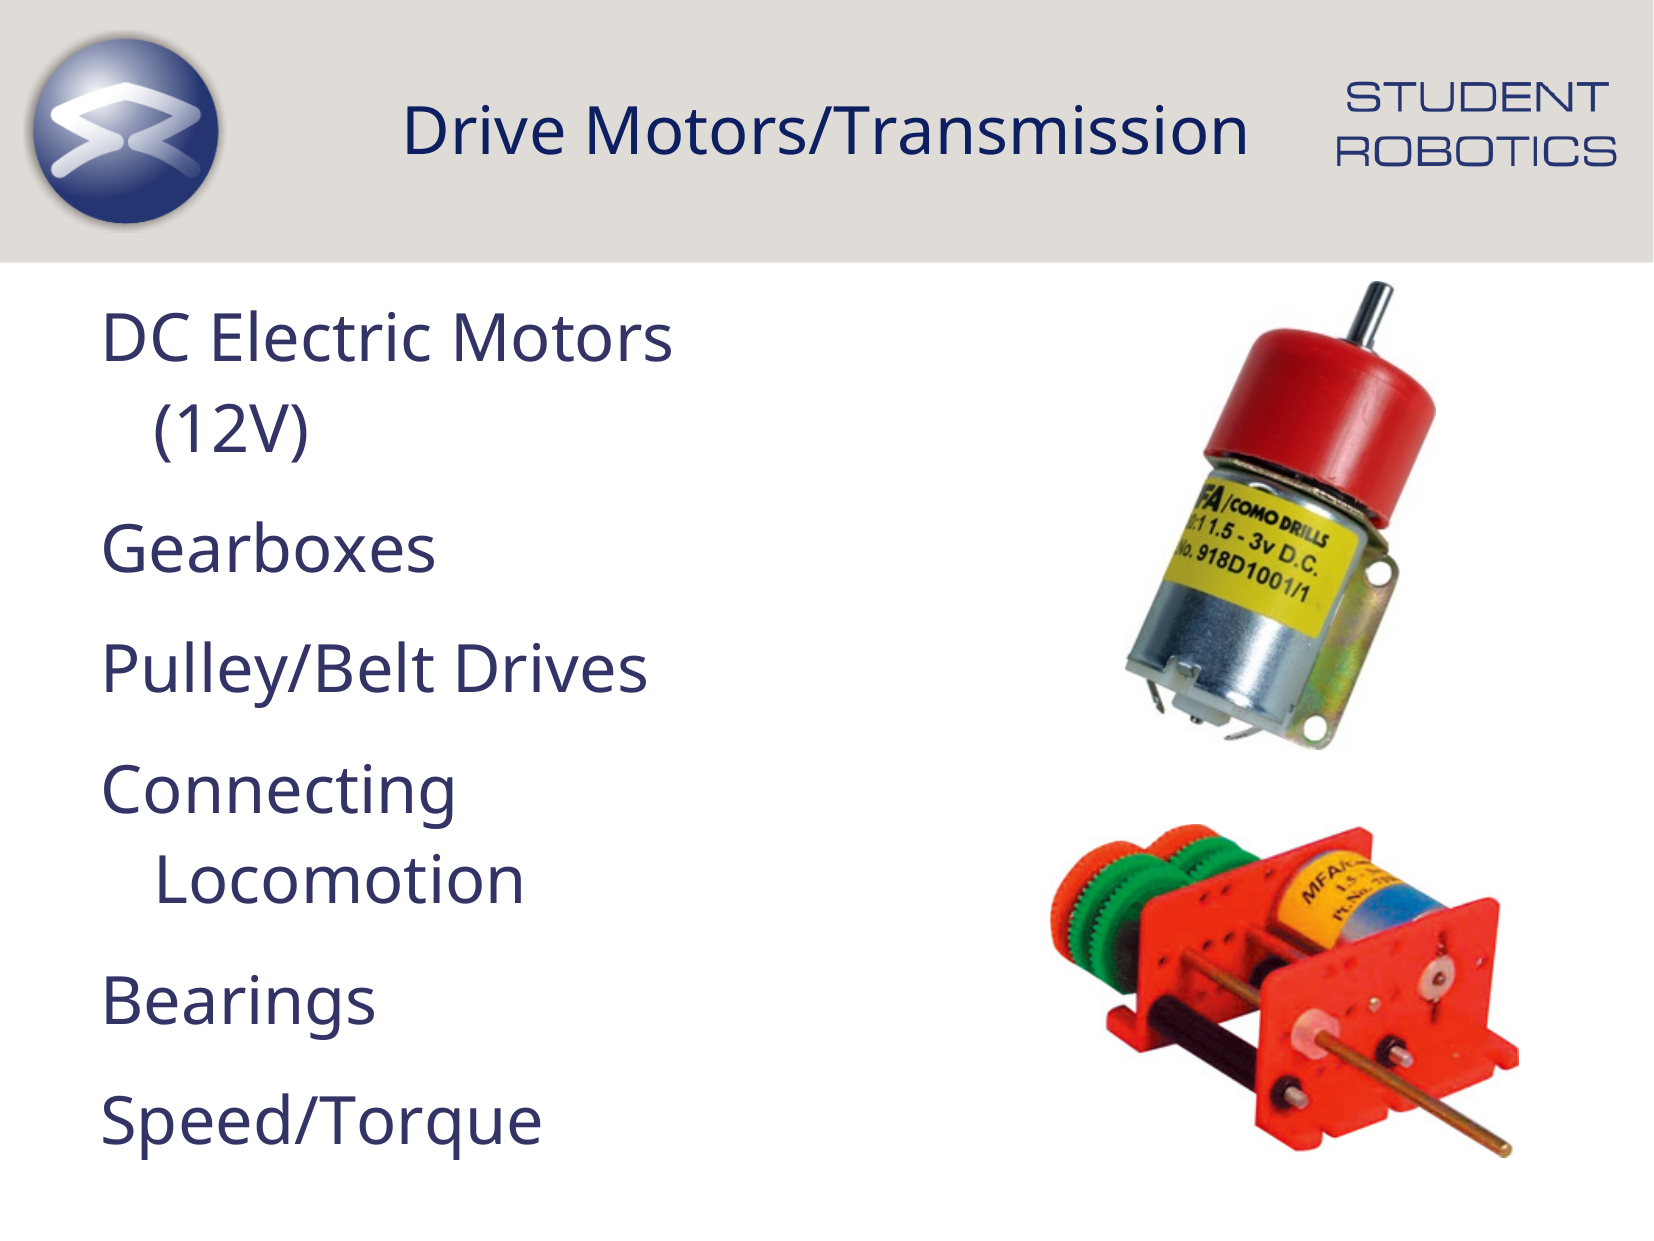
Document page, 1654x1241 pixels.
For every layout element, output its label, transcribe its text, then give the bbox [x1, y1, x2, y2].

list DC Electric Motors (12V) Gearboxes Pulley/Belt Drives Connecting Locomotion Bearings Speed/Torque [82, 290, 809, 1109]
picture [9, 19, 82, 245]
picture [1050, 824, 1519, 1158]
picture [1571, 68, 1633, 174]
title Drive Motors/Transmission [82, 0, 1571, 257]
picture [1125, 281, 1436, 751]
